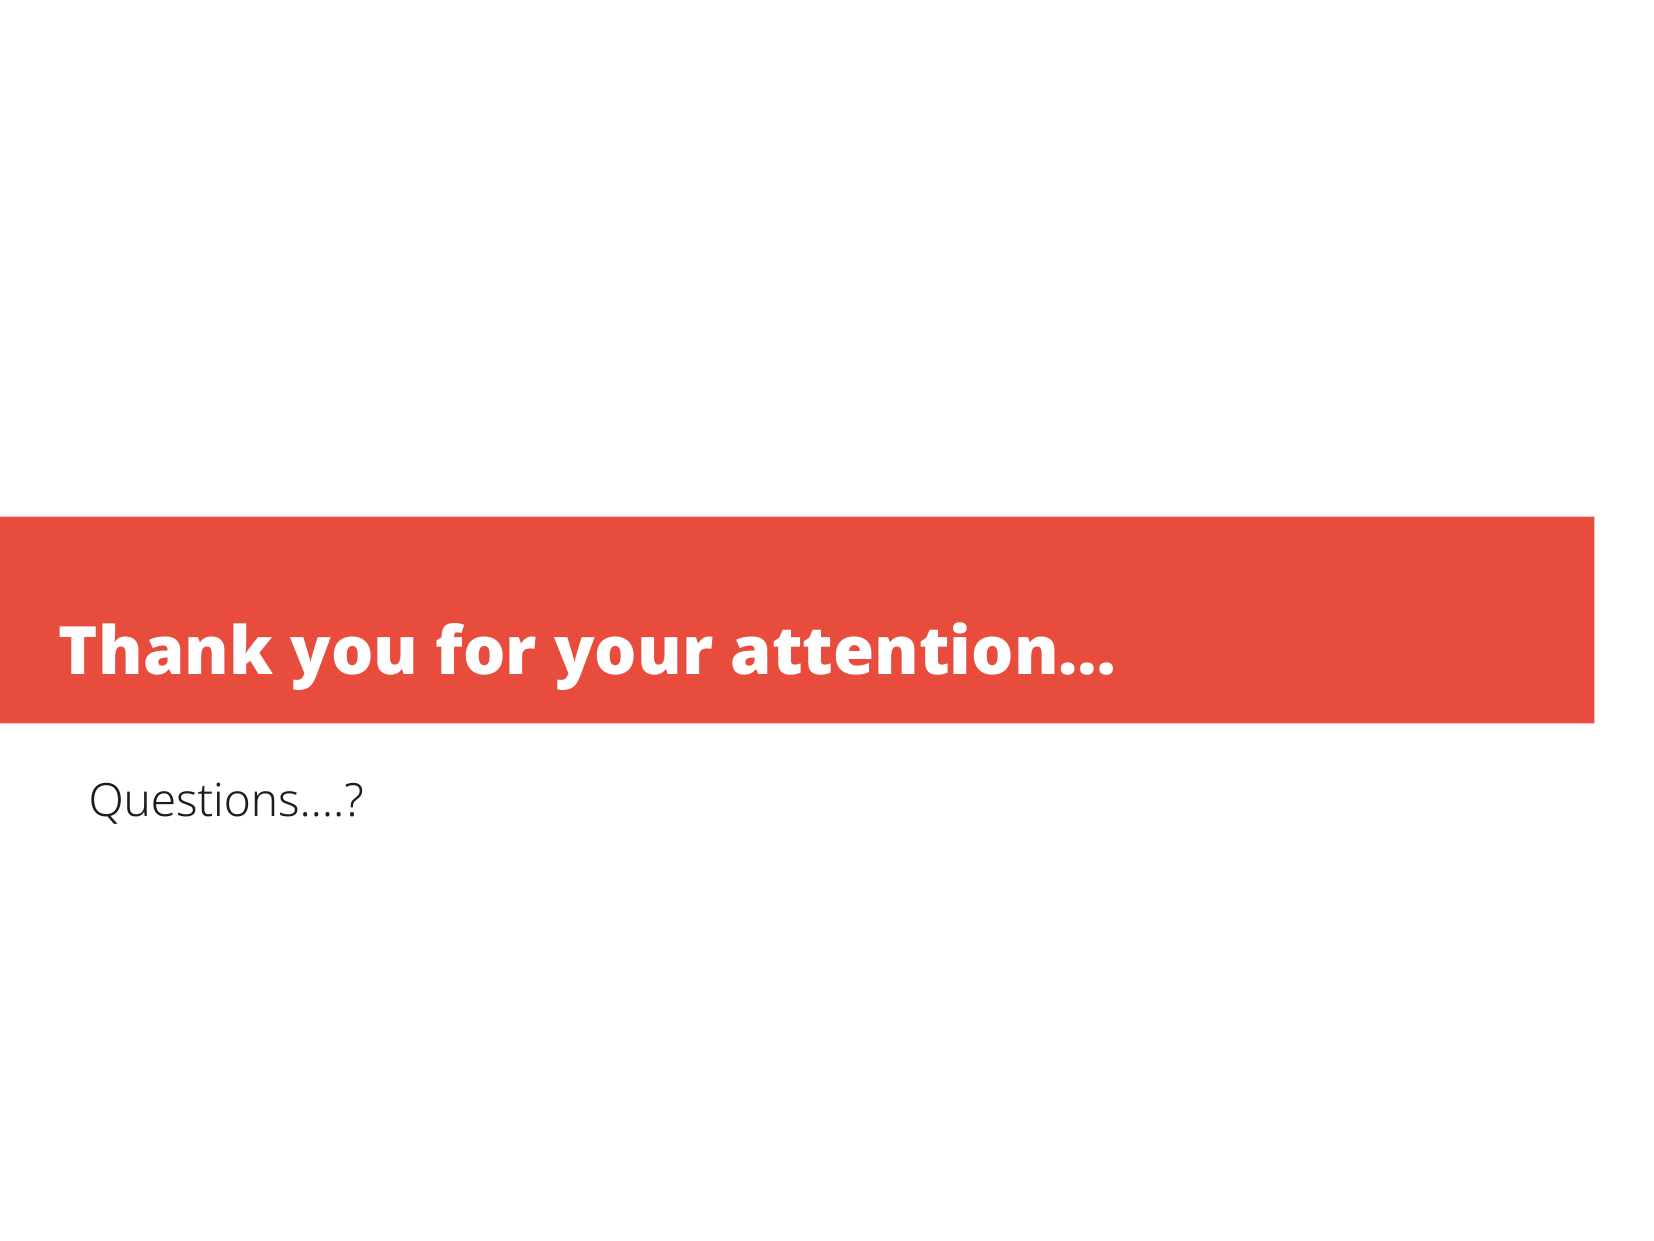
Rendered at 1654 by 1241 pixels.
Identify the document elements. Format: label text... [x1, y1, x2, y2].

subtitle Questions….? [88, 767, 1595, 1182]
title Thank you for your attention… [59, 546, 1595, 694]
